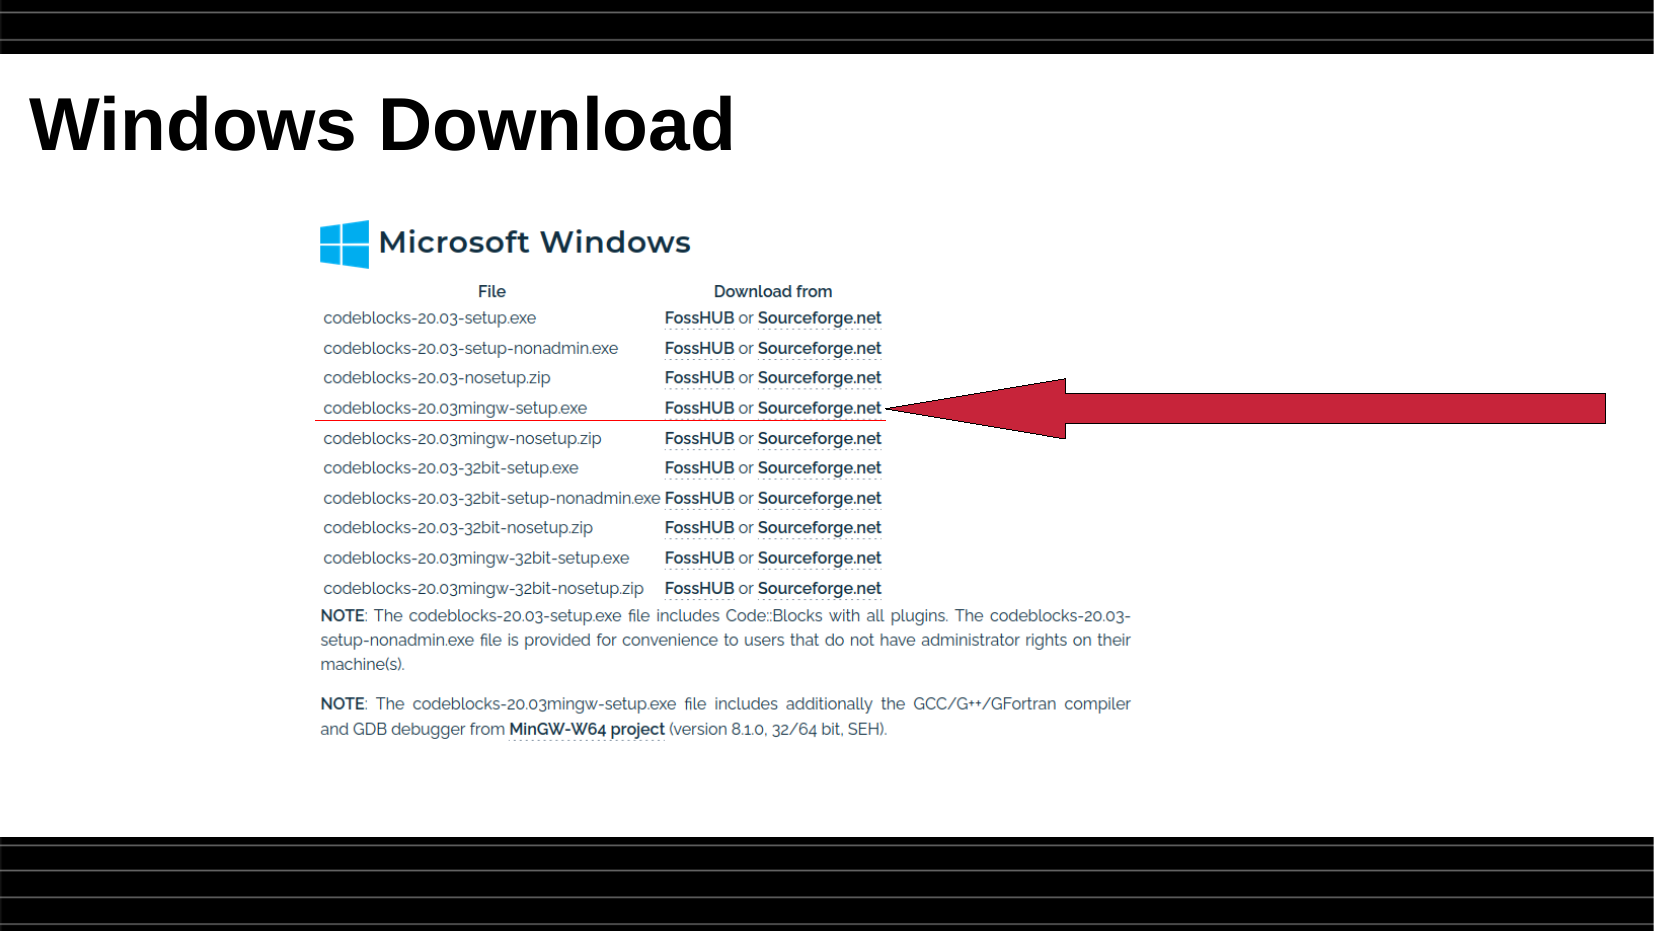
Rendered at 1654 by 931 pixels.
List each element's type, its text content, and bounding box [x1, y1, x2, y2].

text_box Windows Download [15, 75, 1591, 174]
picture [0, 837, 1654, 931]
picture [0, 0, 1654, 54]
text_box [885, 378, 1606, 439]
picture [300, 203, 1152, 751]
